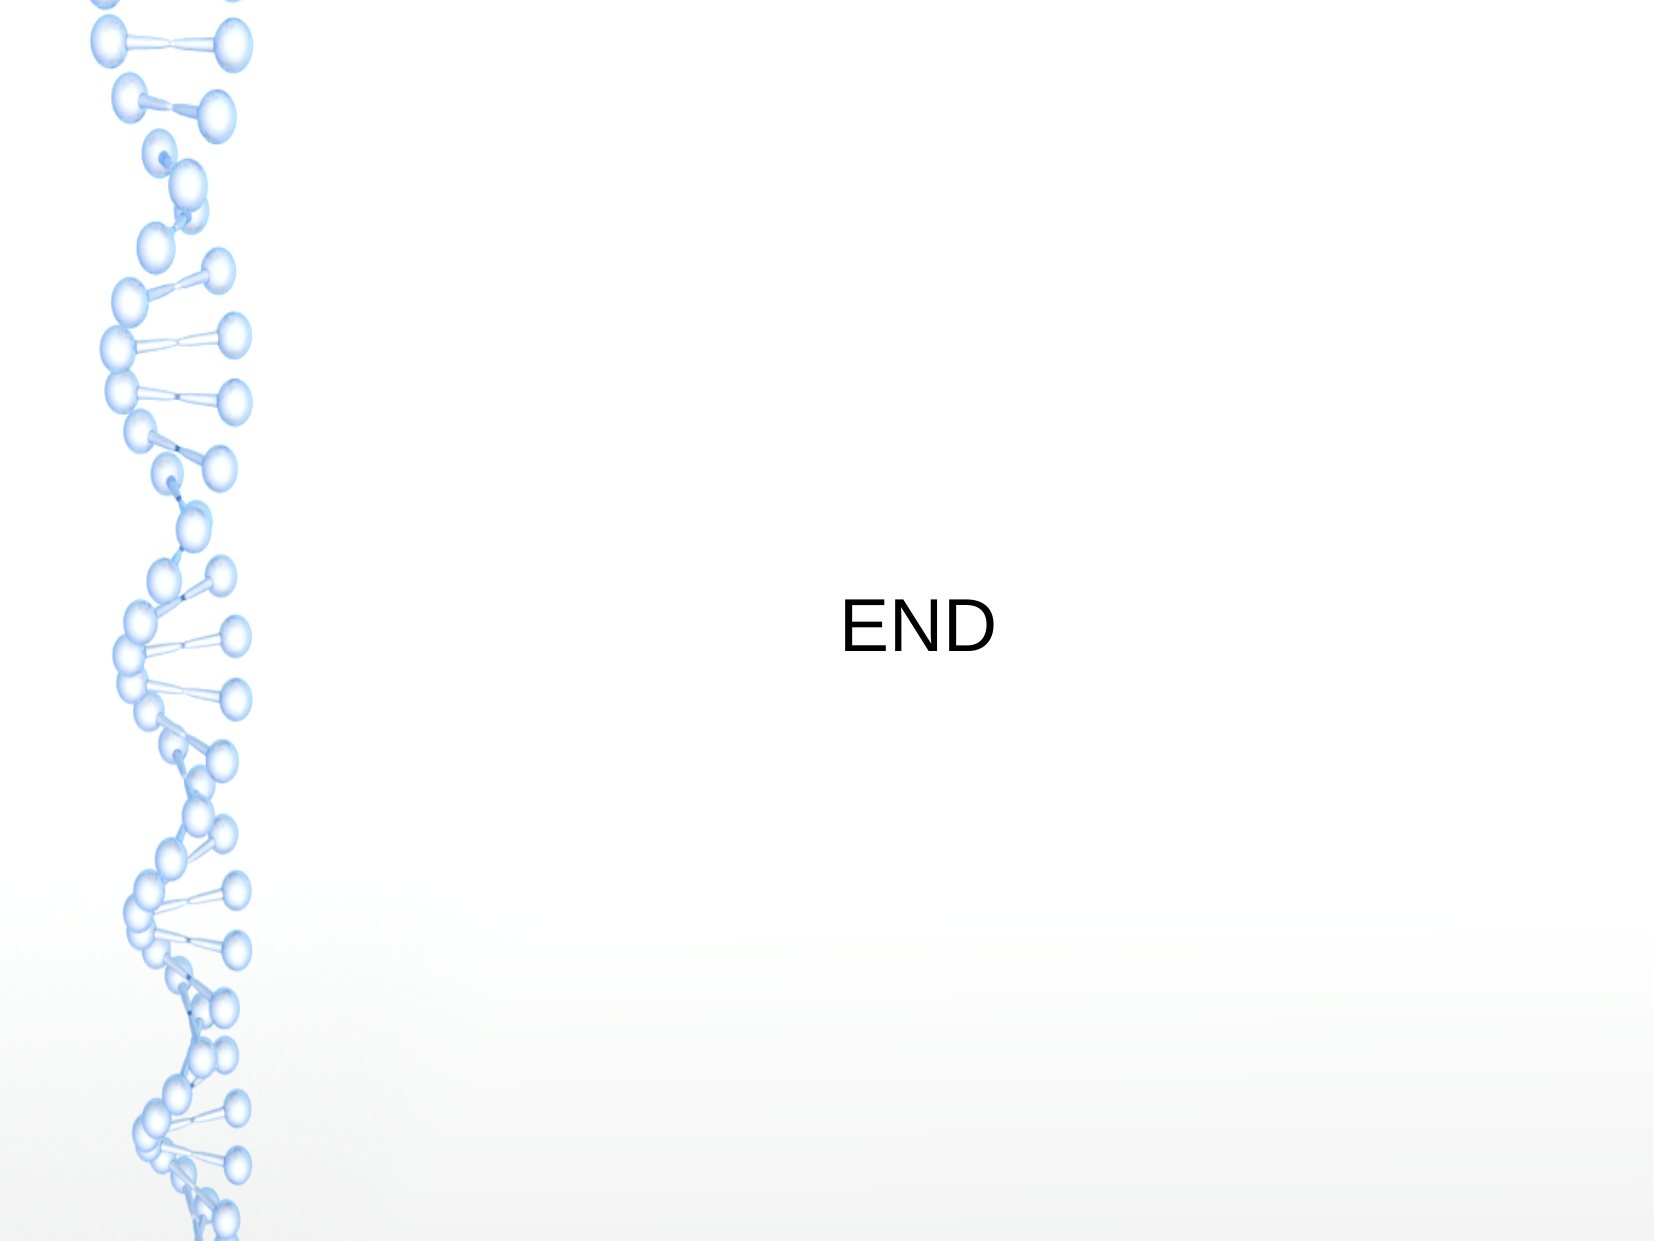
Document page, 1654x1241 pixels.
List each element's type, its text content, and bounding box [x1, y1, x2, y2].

text_box END [825, 576, 1014, 676]
picture [0, 0, 1654, 1241]
